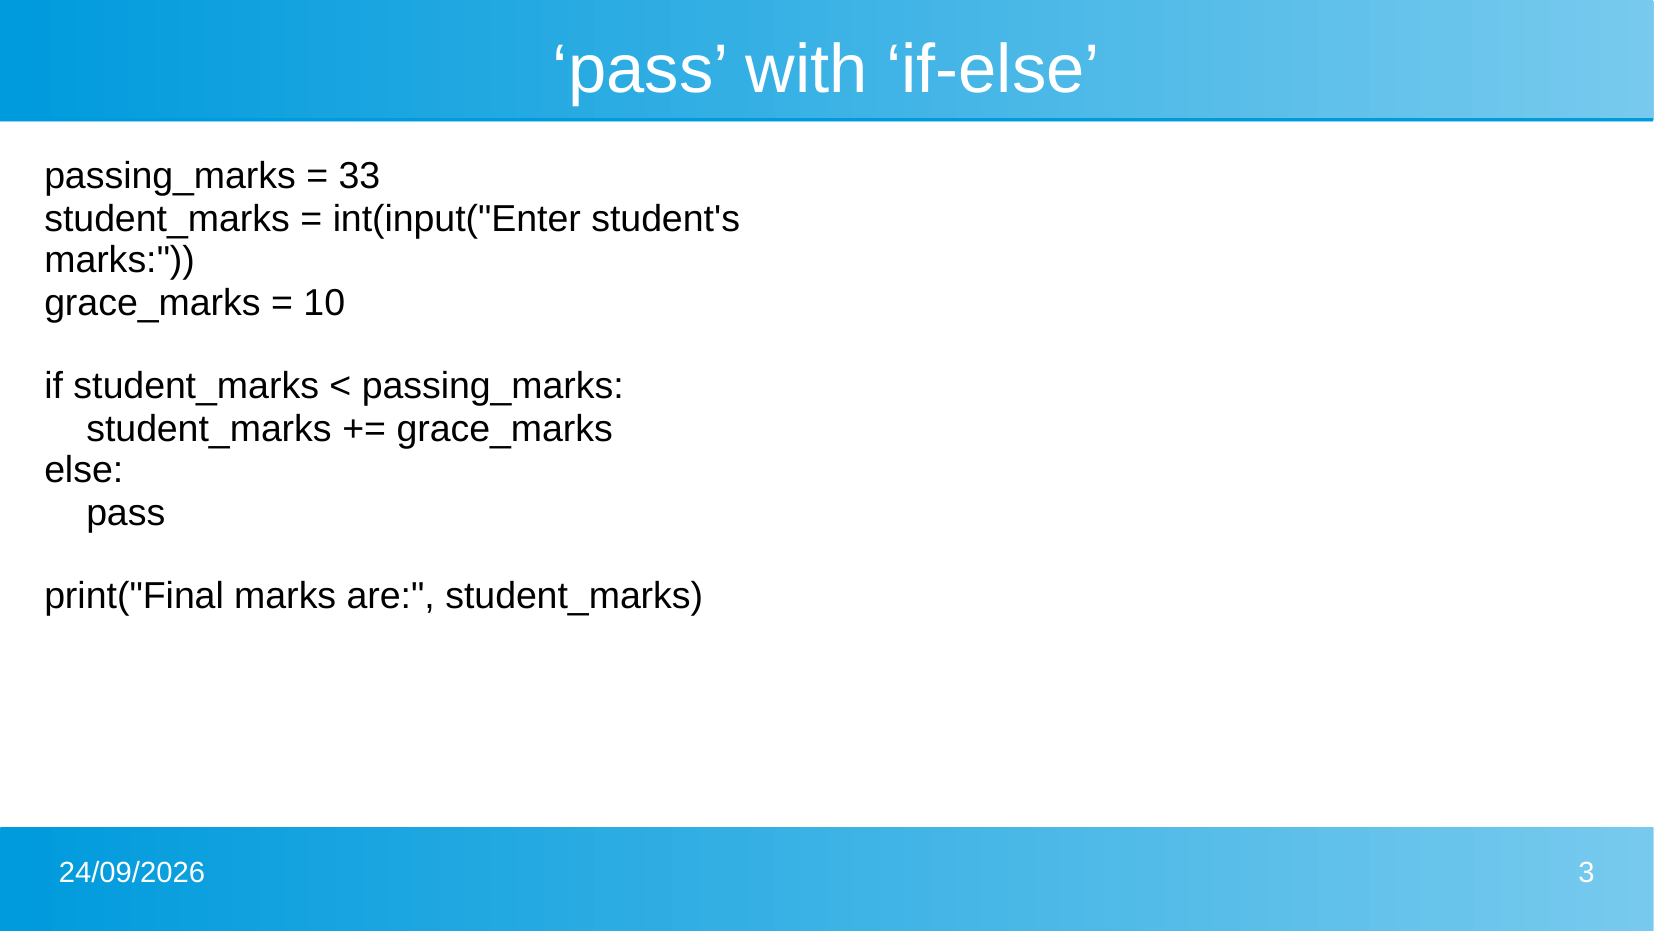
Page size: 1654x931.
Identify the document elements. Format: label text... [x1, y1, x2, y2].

text_box passing_marks = 33 student_marks = int(input("Enter student's marks:")) grace_marks = 10 if student_marks < passing_marks: student_marks += grace_marks else: pass print("Final marks are:", student_marks) [29, 147, 768, 625]
title ‘pass’ with ‘if-else’ [59, 29, 1595, 108]
